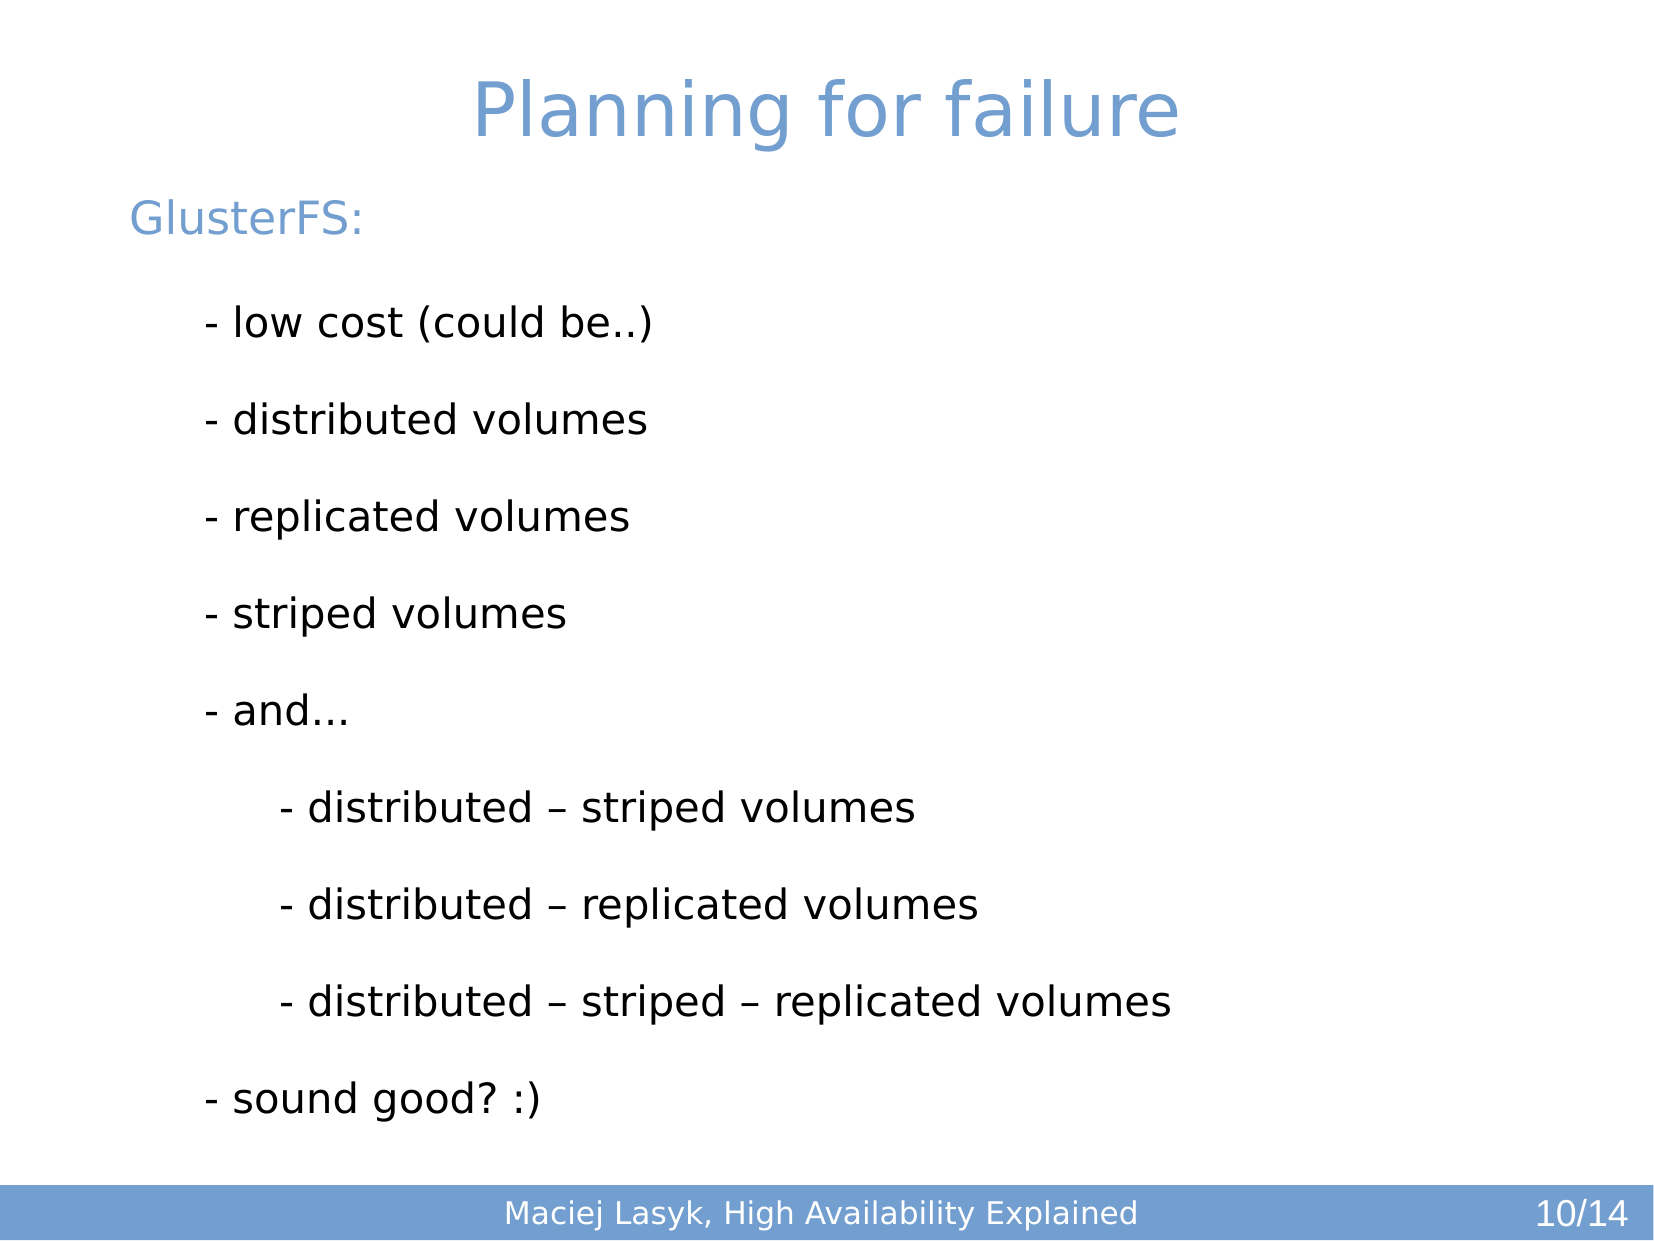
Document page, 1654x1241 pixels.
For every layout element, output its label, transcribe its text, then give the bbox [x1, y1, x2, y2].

text_box [1644, 1185, 1654, 1241]
text_box 10/14 [1509, 1185, 1644, 1241]
text_box Planning for failure [456, 60, 1197, 163]
text_box [0, 1185, 1509, 1241]
text_box Maciej Lasyk, High Availability Explained [489, 1188, 1165, 1240]
text_box GlusterFS: - low cost (could be..) - distributed volumes - replicated volumes - striped volumes - and... - distributed – striped volumes - distributed – replicated volumes - distributed – striped – replicated volumes - sound good? :) [114, 185, 1188, 1131]
